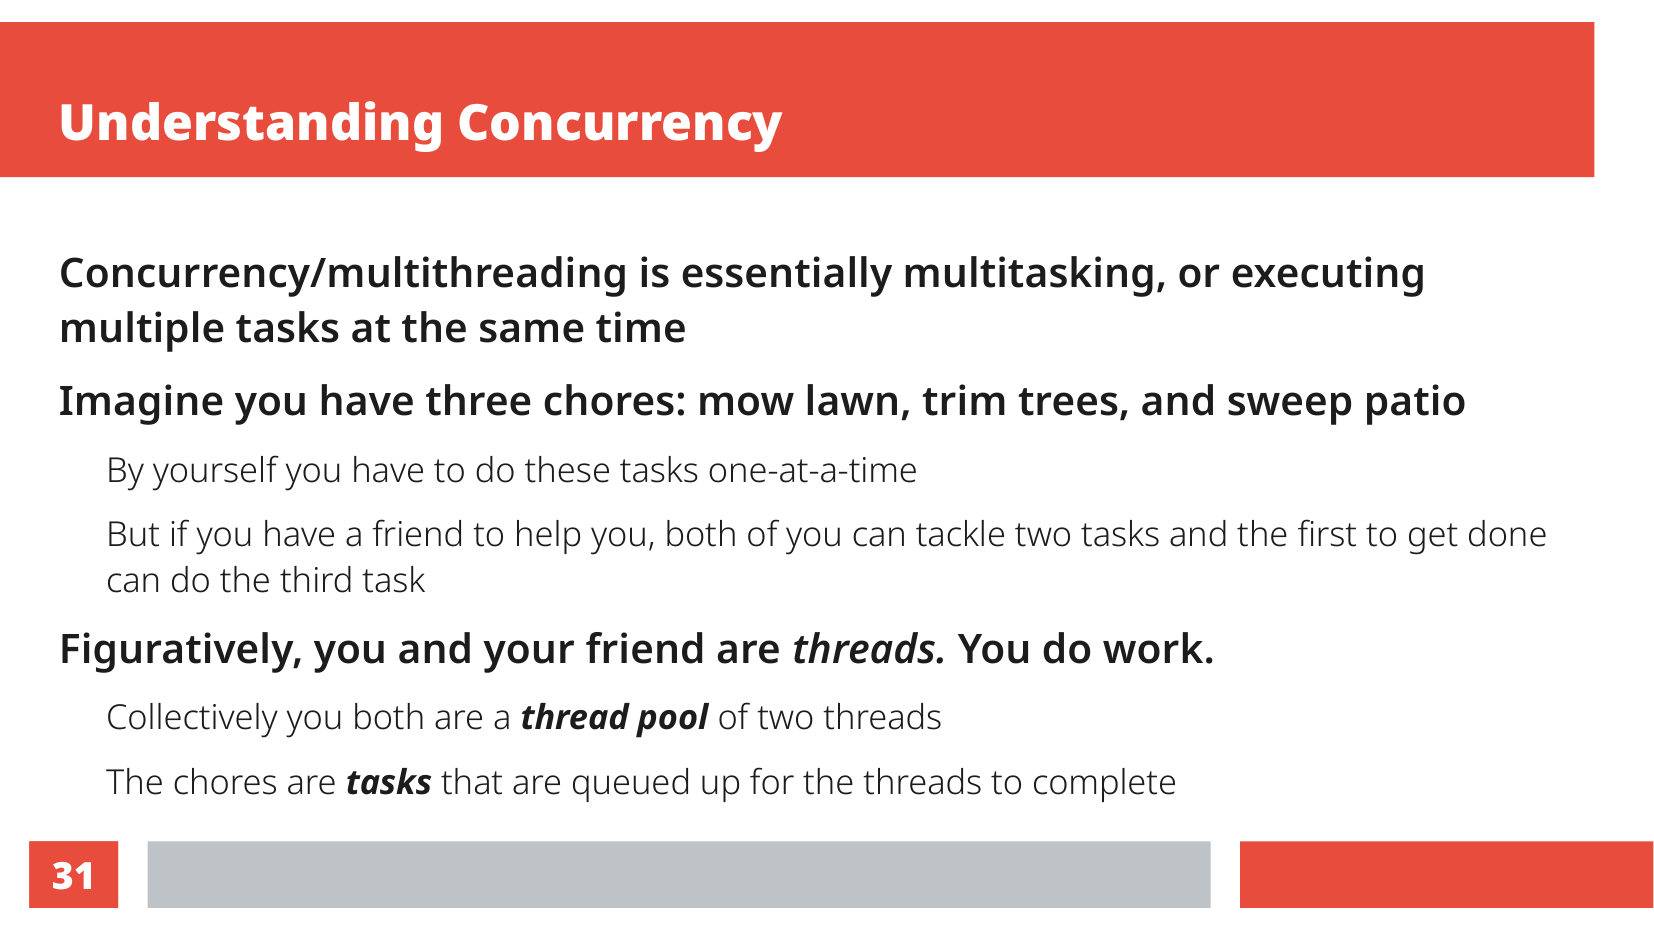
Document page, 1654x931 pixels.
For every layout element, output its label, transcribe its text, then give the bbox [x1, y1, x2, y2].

title Understanding Concurrency [58, 44, 1595, 155]
list Concurrency/multithreading is essentially multitasking, or executing multiple tasks at the same time Imagine you have three chores: mow lawn, trim trees, and sweep patio By yourself you have to do these tasks one-at-a-time But if you have a friend to help you, both of you can tackle two tasks and the first to get done can do the third task Figuratively, you and your friend are threads. You do work. Collectively you both are a thread pool of two threads The chores are tasks that are queued up for the threads to complete [58, 243, 1565, 820]
